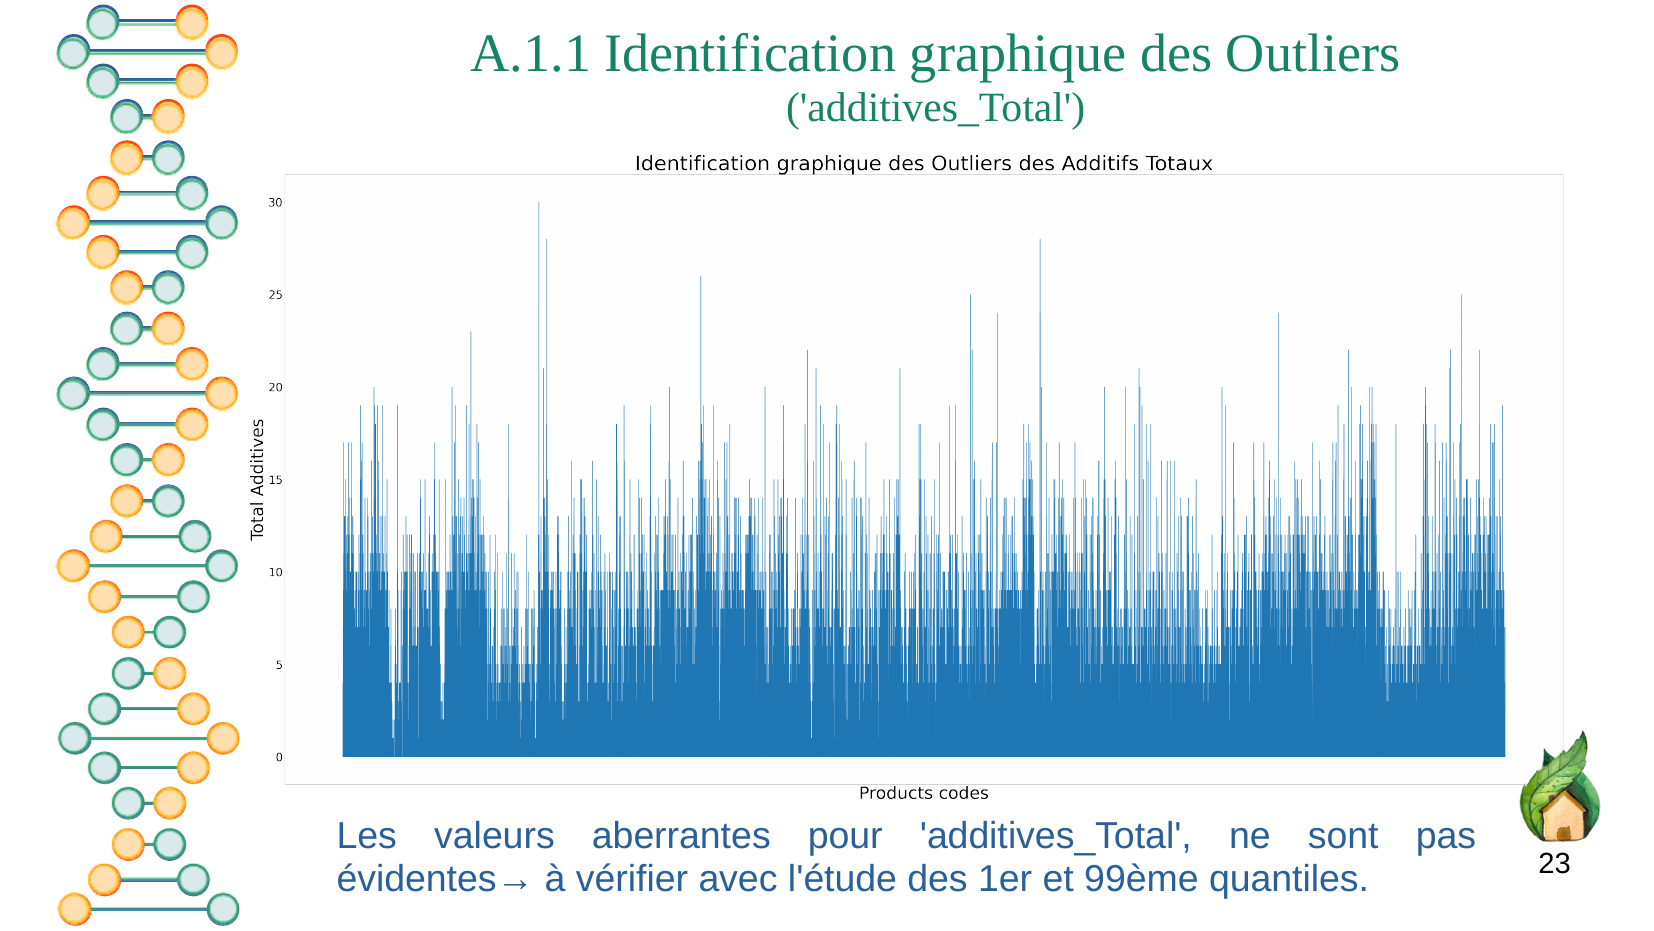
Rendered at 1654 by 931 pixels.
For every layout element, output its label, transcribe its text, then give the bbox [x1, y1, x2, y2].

title A.1.1 Identification graphique des Outliers ('additives_Total') [351, 0, 1565, 153]
picture [0, 0, 1619, 931]
list Les valeurs aberrantes pour 'additives_Total', ne sont pas évidentes→ à vérifier avec l'étude des 1er et 99ème quantiles. [351, 814, 1477, 906]
